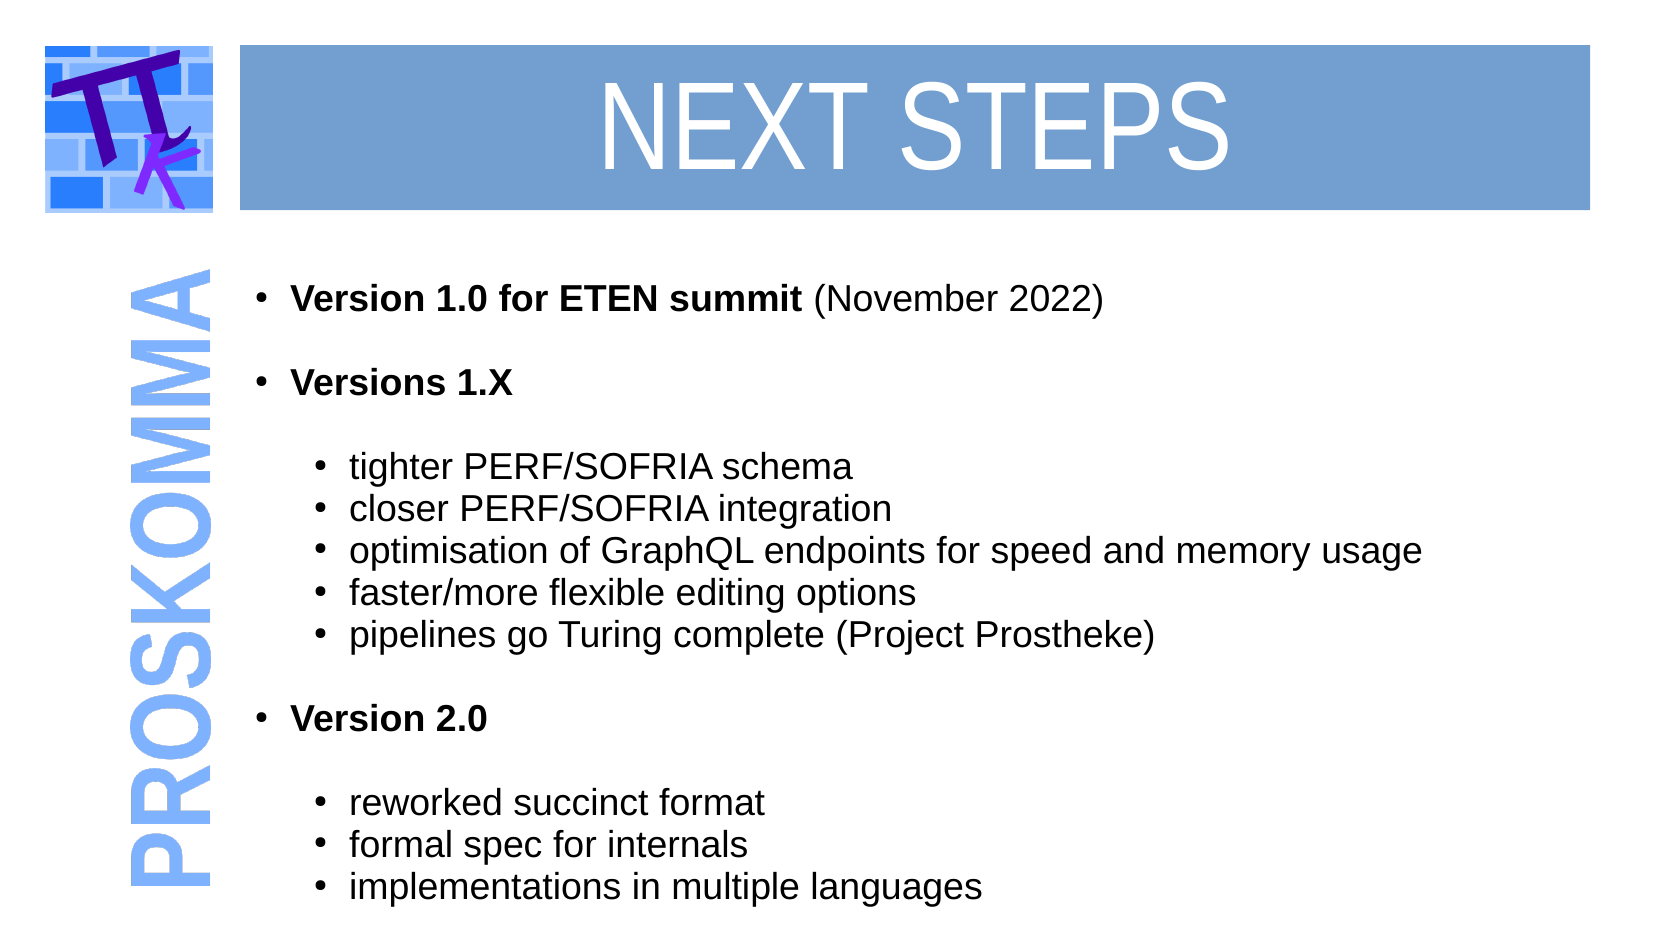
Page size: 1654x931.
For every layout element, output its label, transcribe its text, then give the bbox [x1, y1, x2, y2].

picture [130, 269, 211, 886]
text_box NEXT STEPS [240, 45, 1591, 211]
text_box Version 1.0 for ETEN summit (November 2022) Versions 1.X tighter PERF/SOFRIA schema closer PERF/SOFRIA integration optimisation of GraphQL endpoints for speed and memory usage faster/more flexible editing options pipelines go Turing complete (Project Prostheke) Version 2.0 reworked succinct format formal spec for internals implementations in multiple languages [240, 270, 1591, 915]
picture [45, 46, 213, 213]
